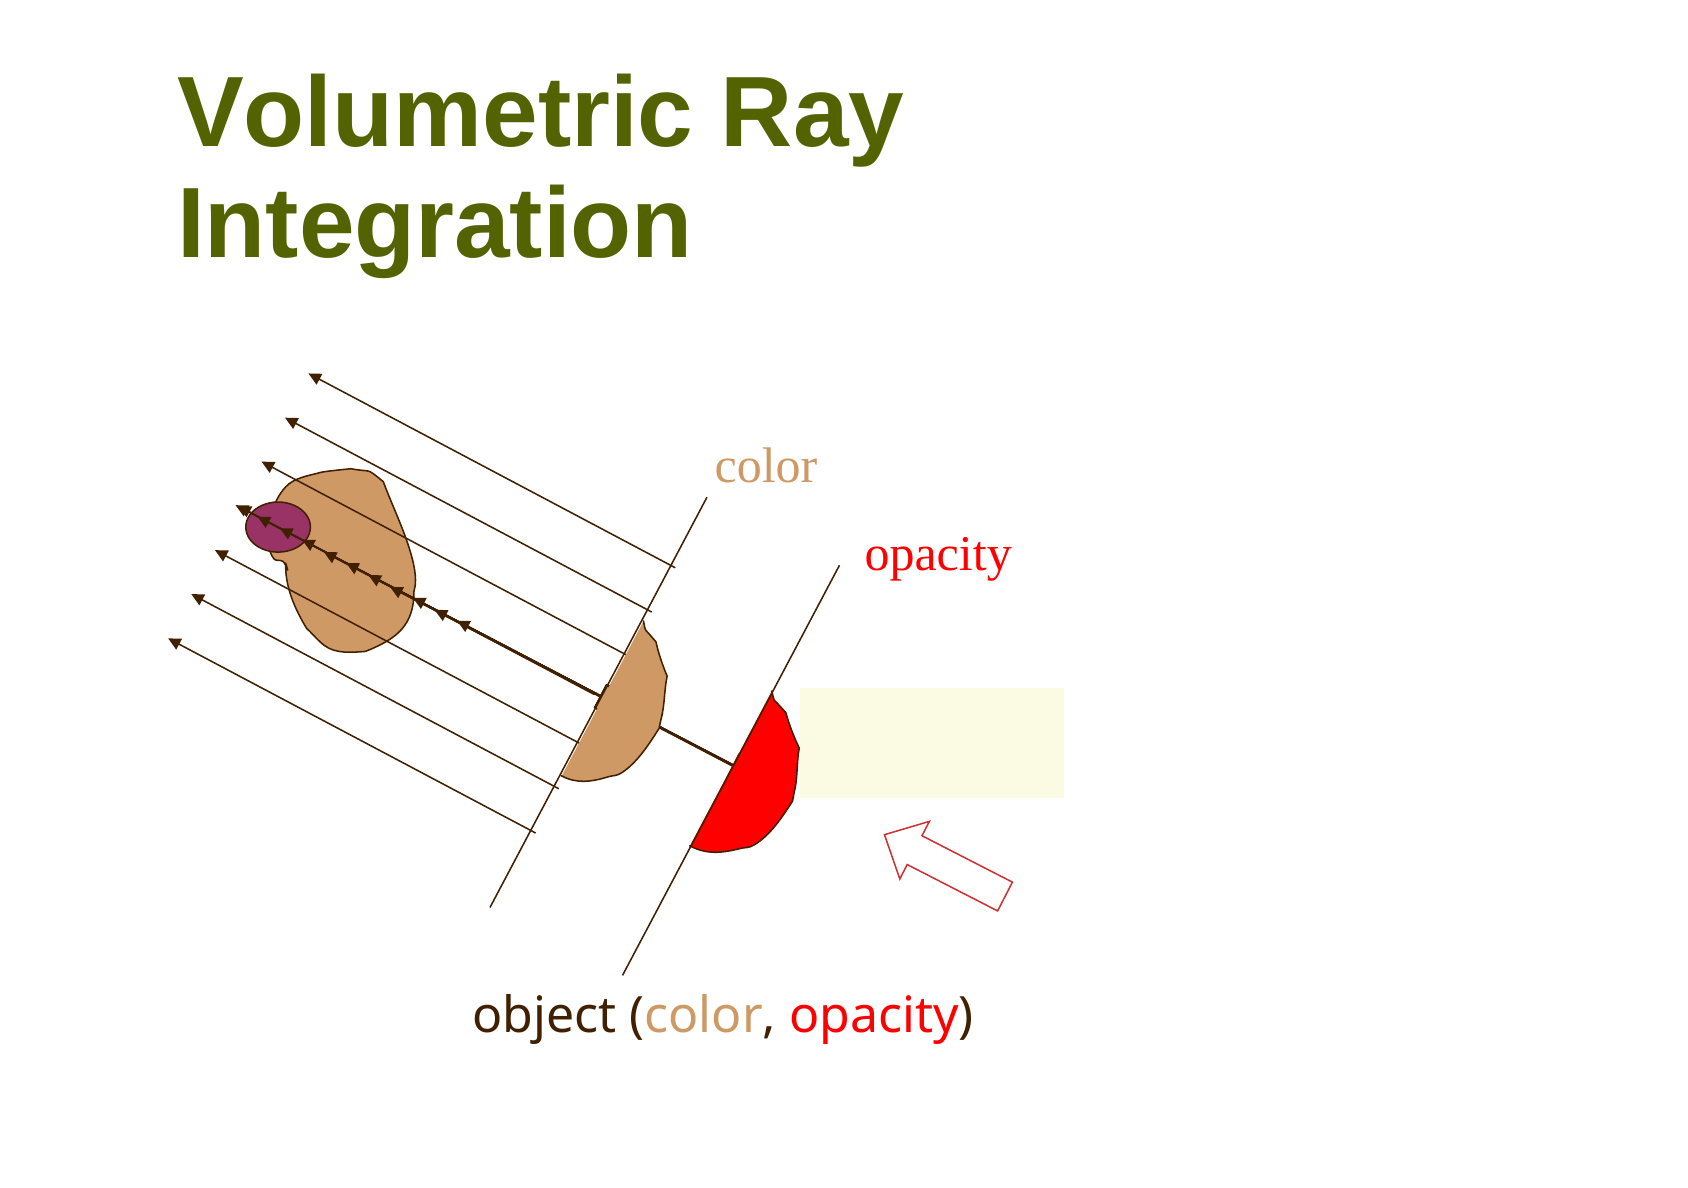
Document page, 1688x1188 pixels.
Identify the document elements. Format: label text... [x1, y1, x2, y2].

title Volumetric Ray Integration [162, 74, 1438, 263]
text_box object (color, opacity) [457, 974, 989, 1051]
text_box [297, 468, 406, 536]
text_box [289, 591, 386, 653]
text_box [561, 621, 668, 782]
text_box opacity [849, 512, 1438, 588]
text_box [245, 514, 414, 640]
text_box [252, 480, 416, 596]
text_box 1.0 [792, 750, 978, 803]
text_box [692, 688, 1064, 853]
text_box color [699, 424, 1259, 501]
